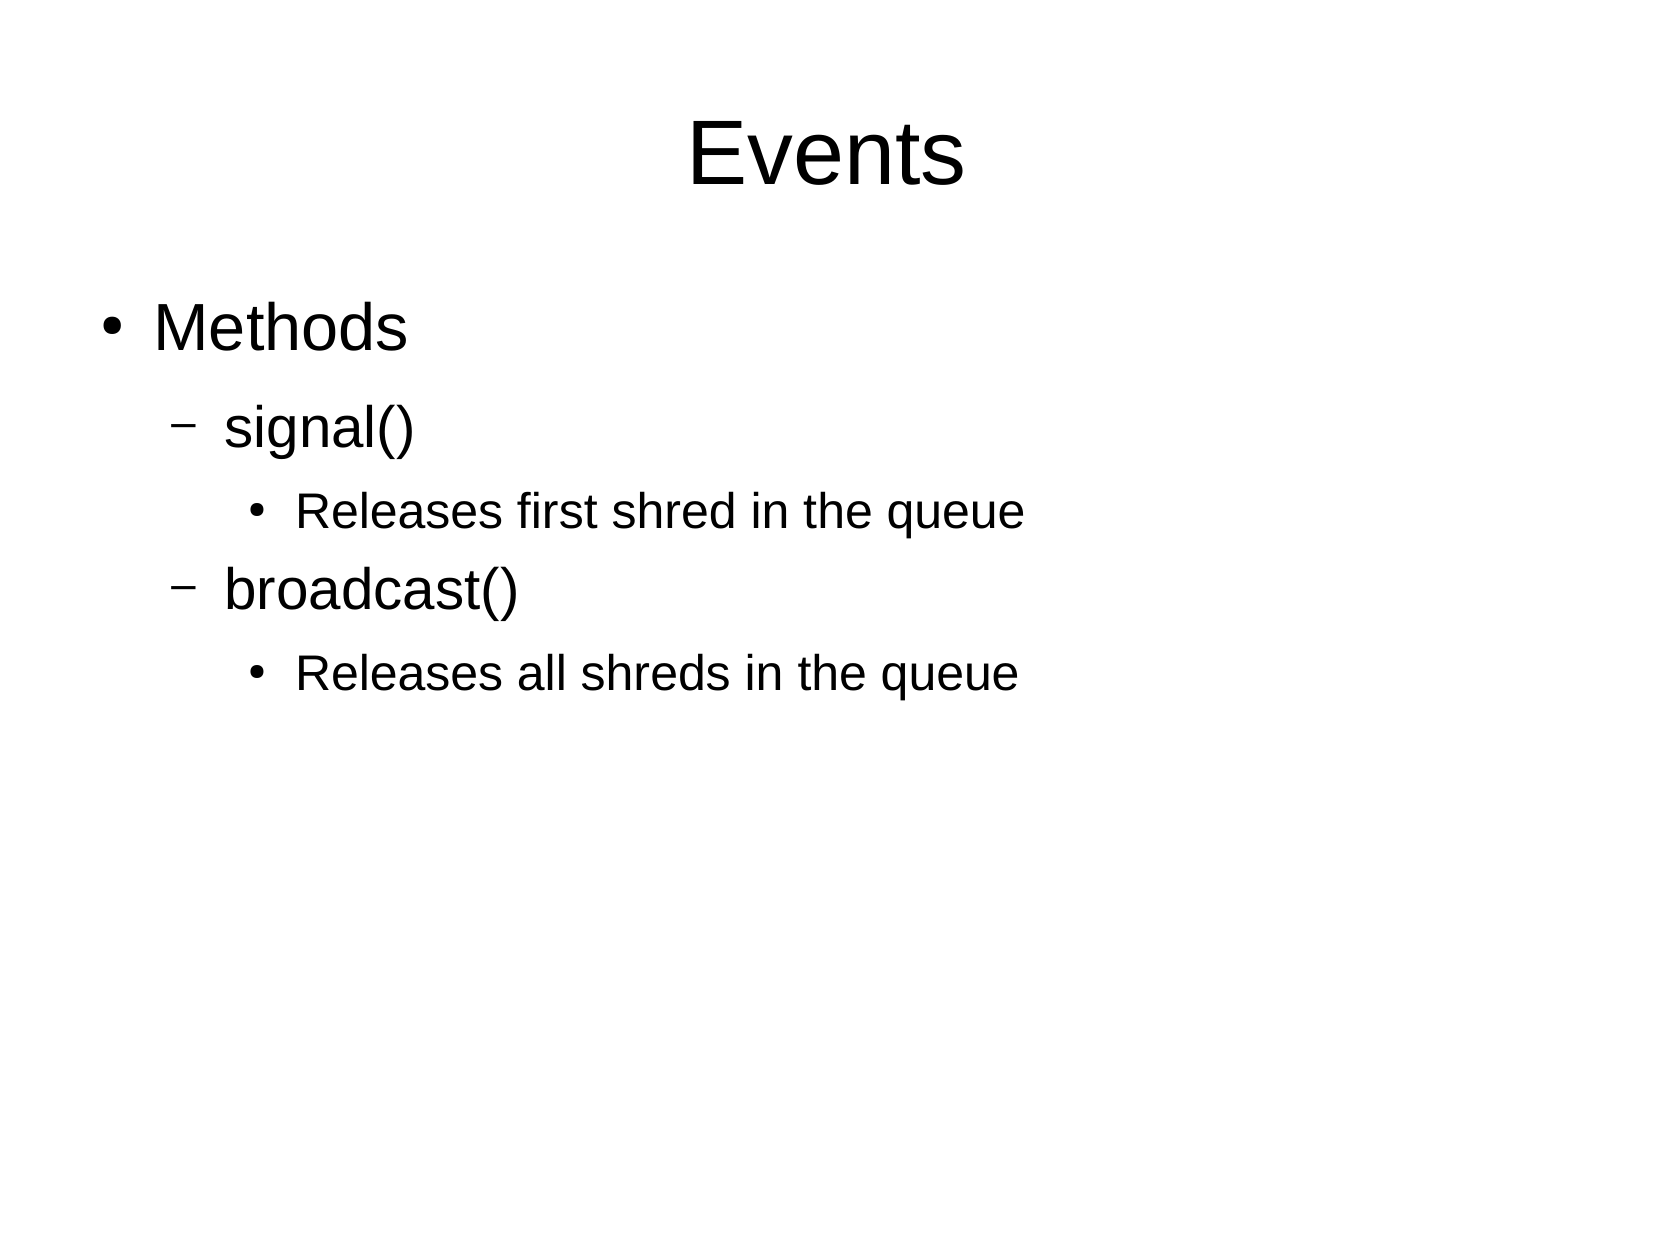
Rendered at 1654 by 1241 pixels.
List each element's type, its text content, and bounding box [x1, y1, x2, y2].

title Events [82, 49, 1571, 257]
list Methods signal() Releases first shred in the queue broadcast() Releases all shreds in the queue [82, 290, 1538, 1010]
